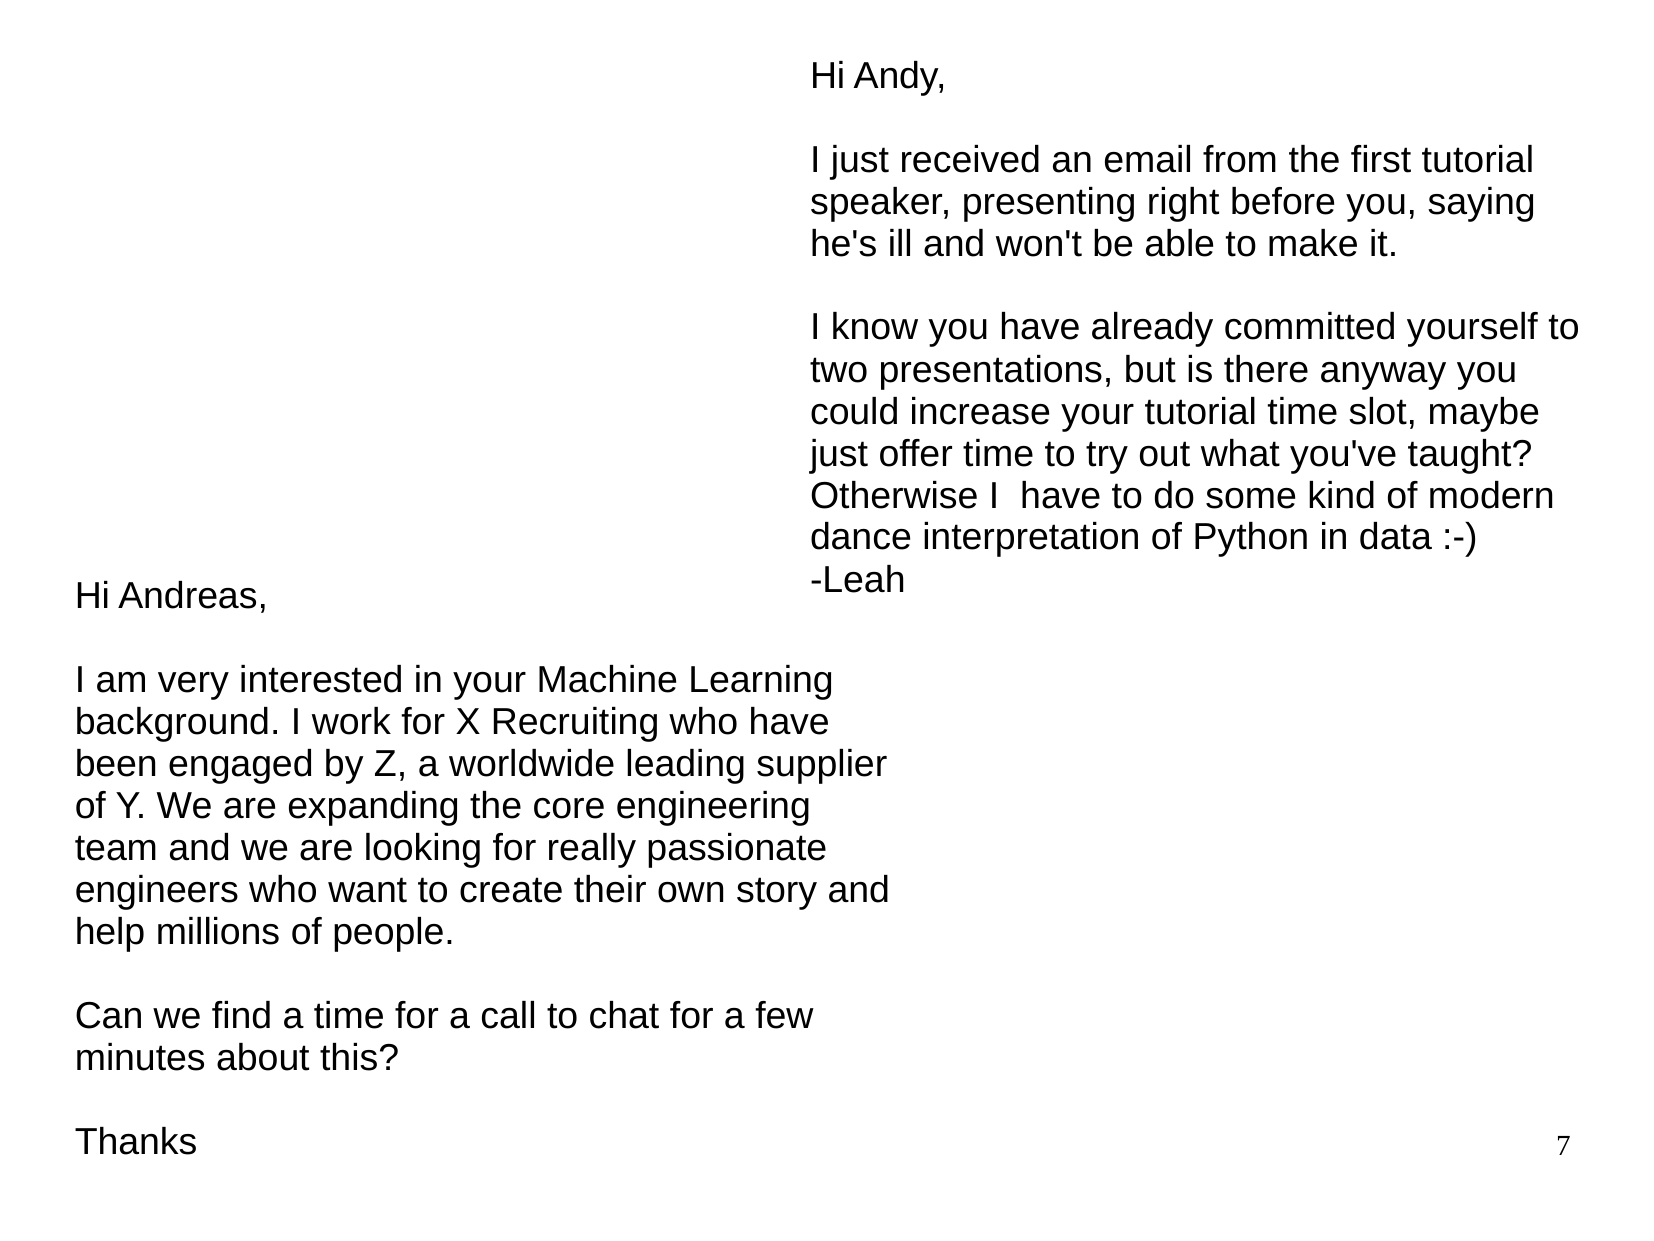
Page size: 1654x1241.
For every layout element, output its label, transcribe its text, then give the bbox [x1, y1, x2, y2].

subtitle Hi Andy, I just received an email from the first tutorial speaker, presenting right before you, saying he's ill and won't be able to make it. I know you have already committed yourself to two presentations, but is there anyway you could increase your tutorial time slot, maybe just offer time to try out what you've taught? Otherwise I have to do some kind of modern dance interpretation of Python in data :-) -Leah [810, 54, 1606, 601]
text_box Hi Andreas, I am very interested in your Machine Learning background. I work for X Recruiting who have been engaged by Z, a worldwide leading supplier of Y. We are expanding the core engineering team and we are looking for really passionate engineers who want to create their own story and help millions of people. Can we find a time for a call to chat for a few minutes about this? Thanks [60, 567, 916, 1171]
